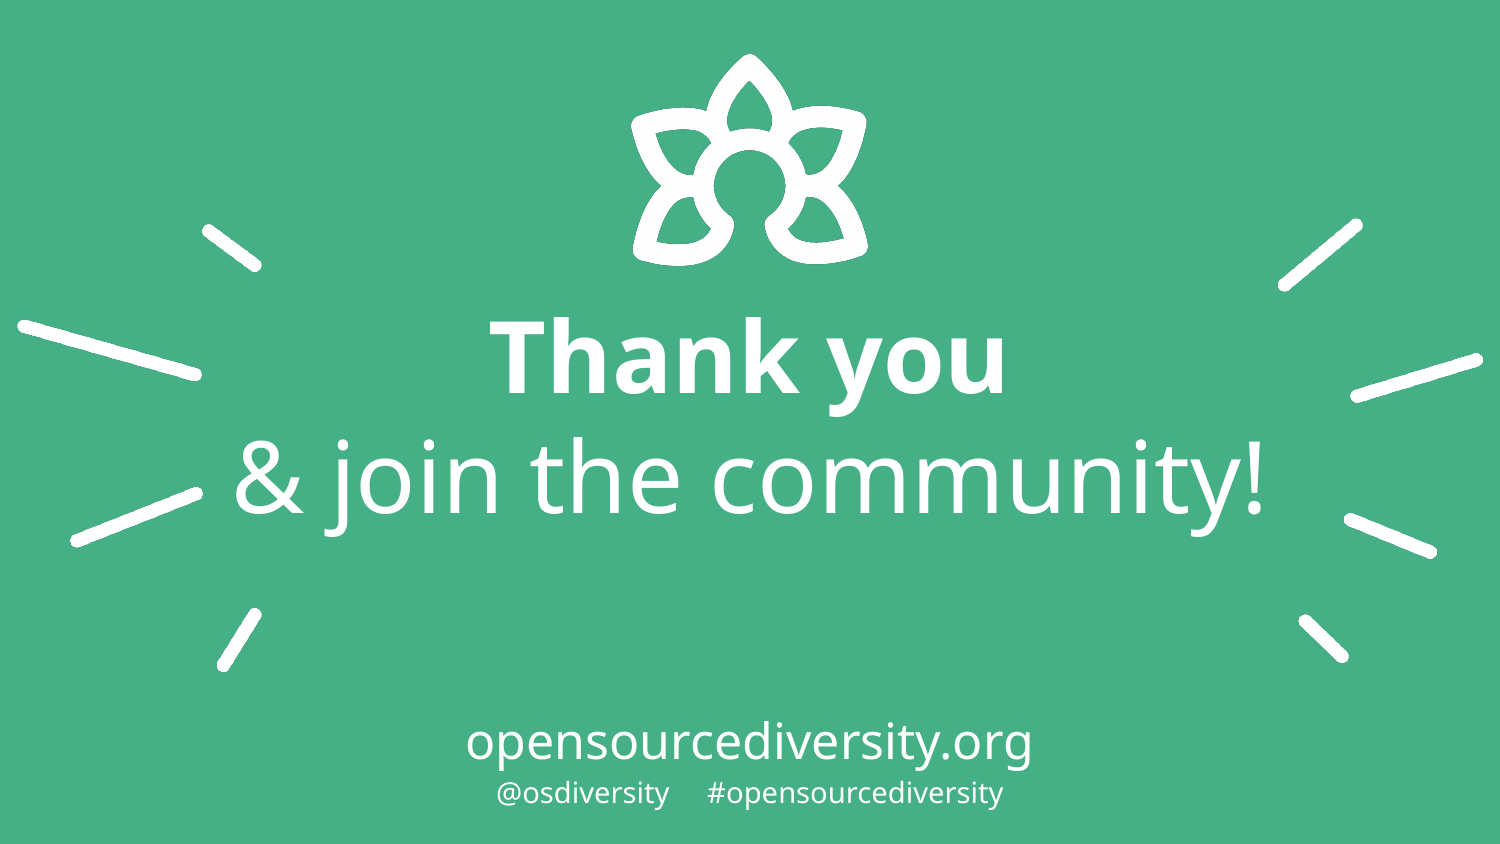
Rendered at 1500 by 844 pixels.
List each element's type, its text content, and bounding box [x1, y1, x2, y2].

picture [631, 54, 868, 266]
picture [1255, 201, 1500, 691]
title Thank you & join the community! [279, 278, 1255, 599]
subtitle opensourcediversity.org @osdiversity #opensourcediversity [51, 685, 1449, 844]
picture [0, 199, 279, 689]
